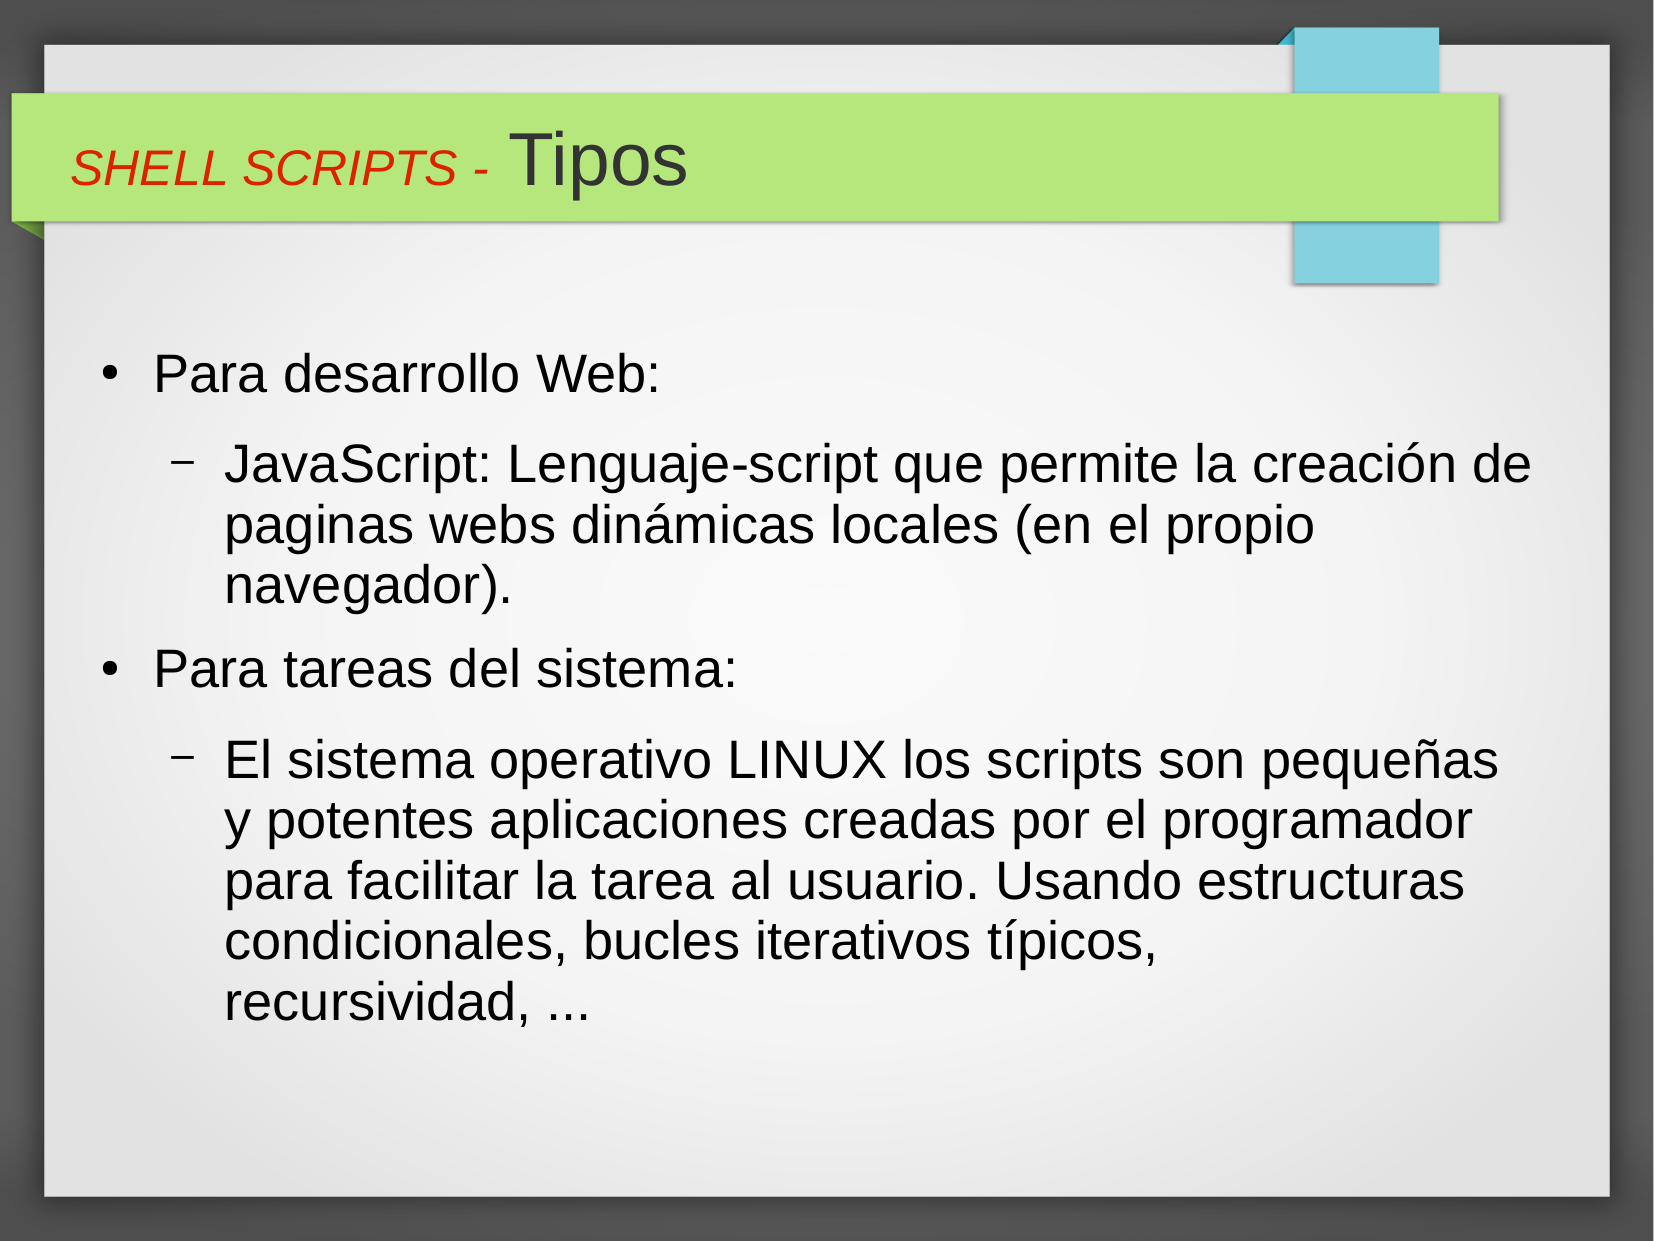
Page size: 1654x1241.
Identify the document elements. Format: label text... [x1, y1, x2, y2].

picture [0, 0, 1654, 1241]
list Para desarrollo Web: JavaScript: Lenguaje-script que permite la creación de paginas webs dinámicas locales (en el propio navegador). Para tareas del sistema: El sistema operativo LINUX los scripts son pequeñas y potentes aplicaciones creadas por el programador para facilitar la tarea al usuario. Usando estructuras condicionales, bucles iterativos típicos, recursividad, ... [82, 343, 1538, 1063]
title SHELL SCRIPTS - Tipos [70, 106, 1229, 213]
